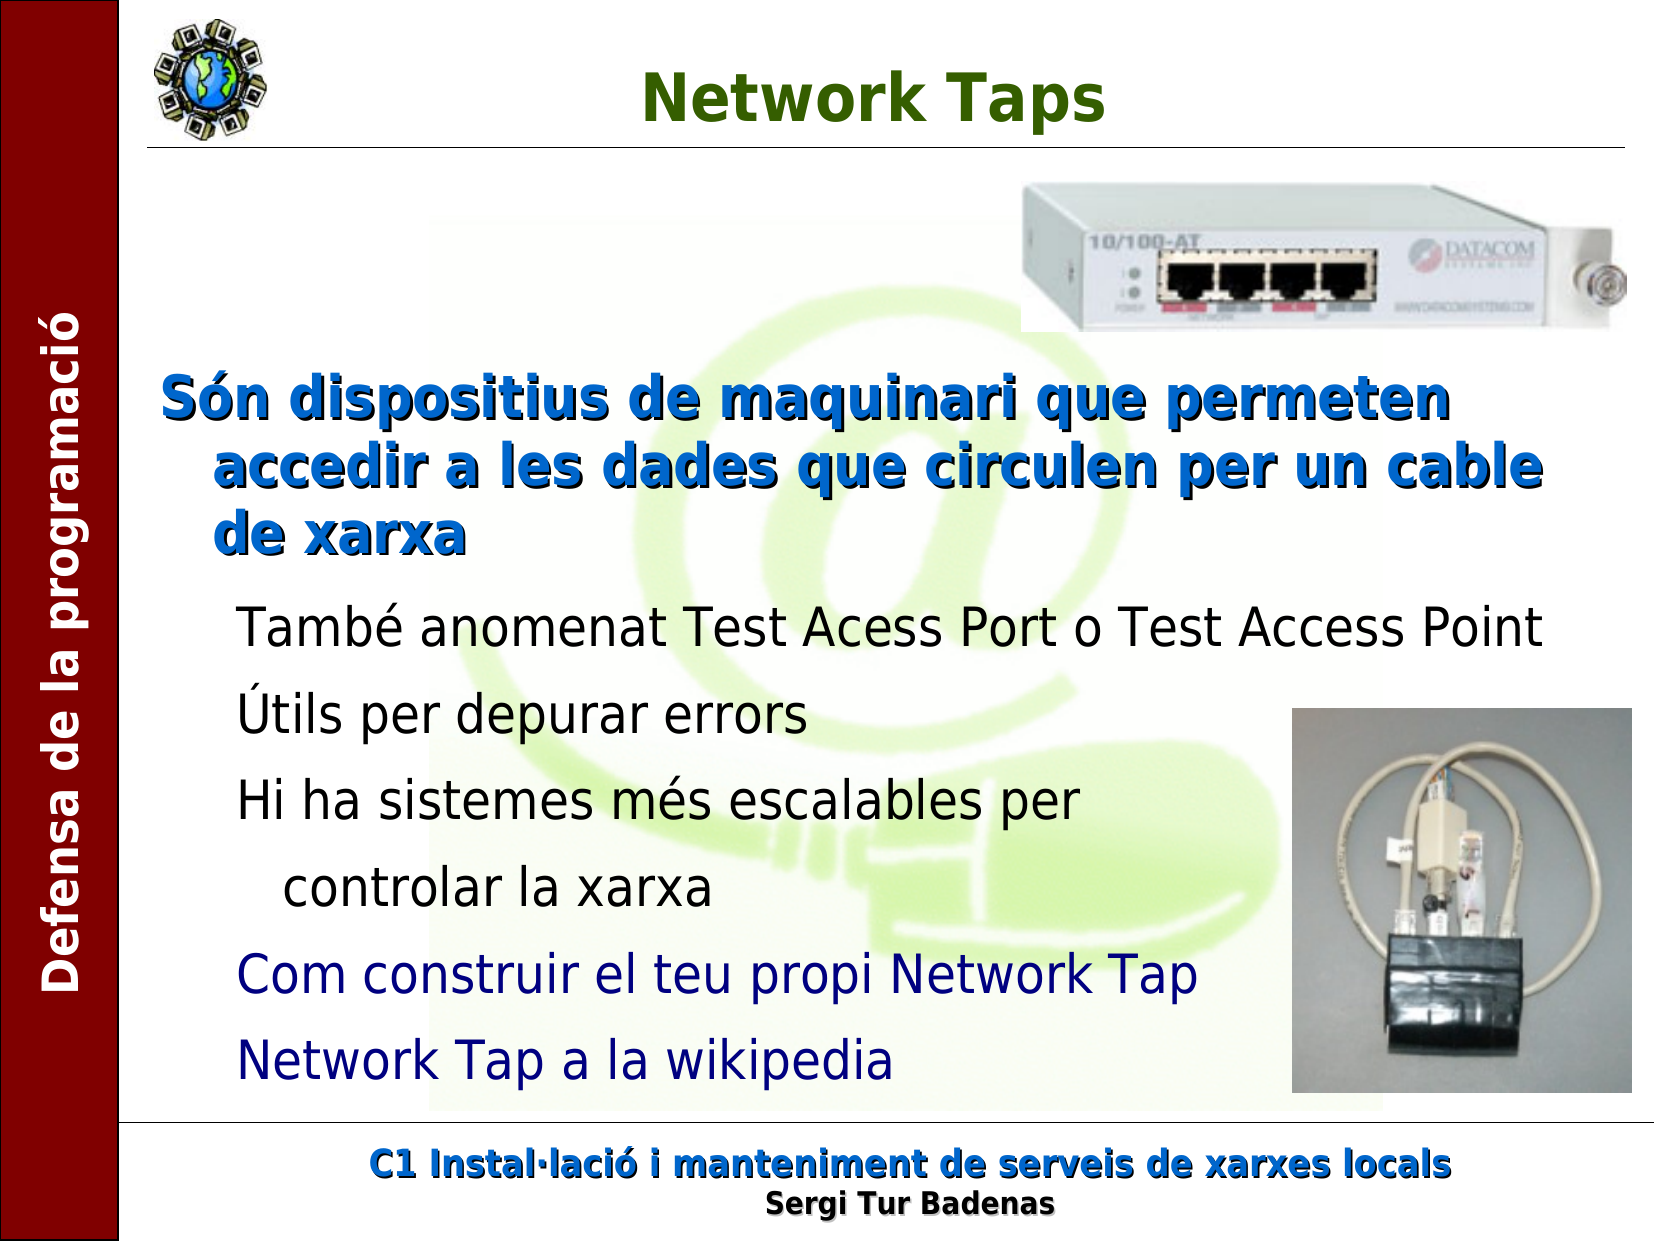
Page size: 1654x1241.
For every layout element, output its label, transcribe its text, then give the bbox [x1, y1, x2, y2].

picture [1292, 708, 1632, 1093]
picture [154, 19, 268, 56]
list Són dispositius de maquinari que permeten accedir a les dades que circulen per un cable de xarxa També anomenat Test Acess Port o Test Access Point Útils per depurar errors Hi ha sistemes més escalables per controlar la xarxa Com construir el teu propi Network Tap Network Tap a la wikipedia [141, 266, 1630, 1156]
picture [429, 181, 1627, 332]
title Network Taps [129, 56, 1619, 141]
